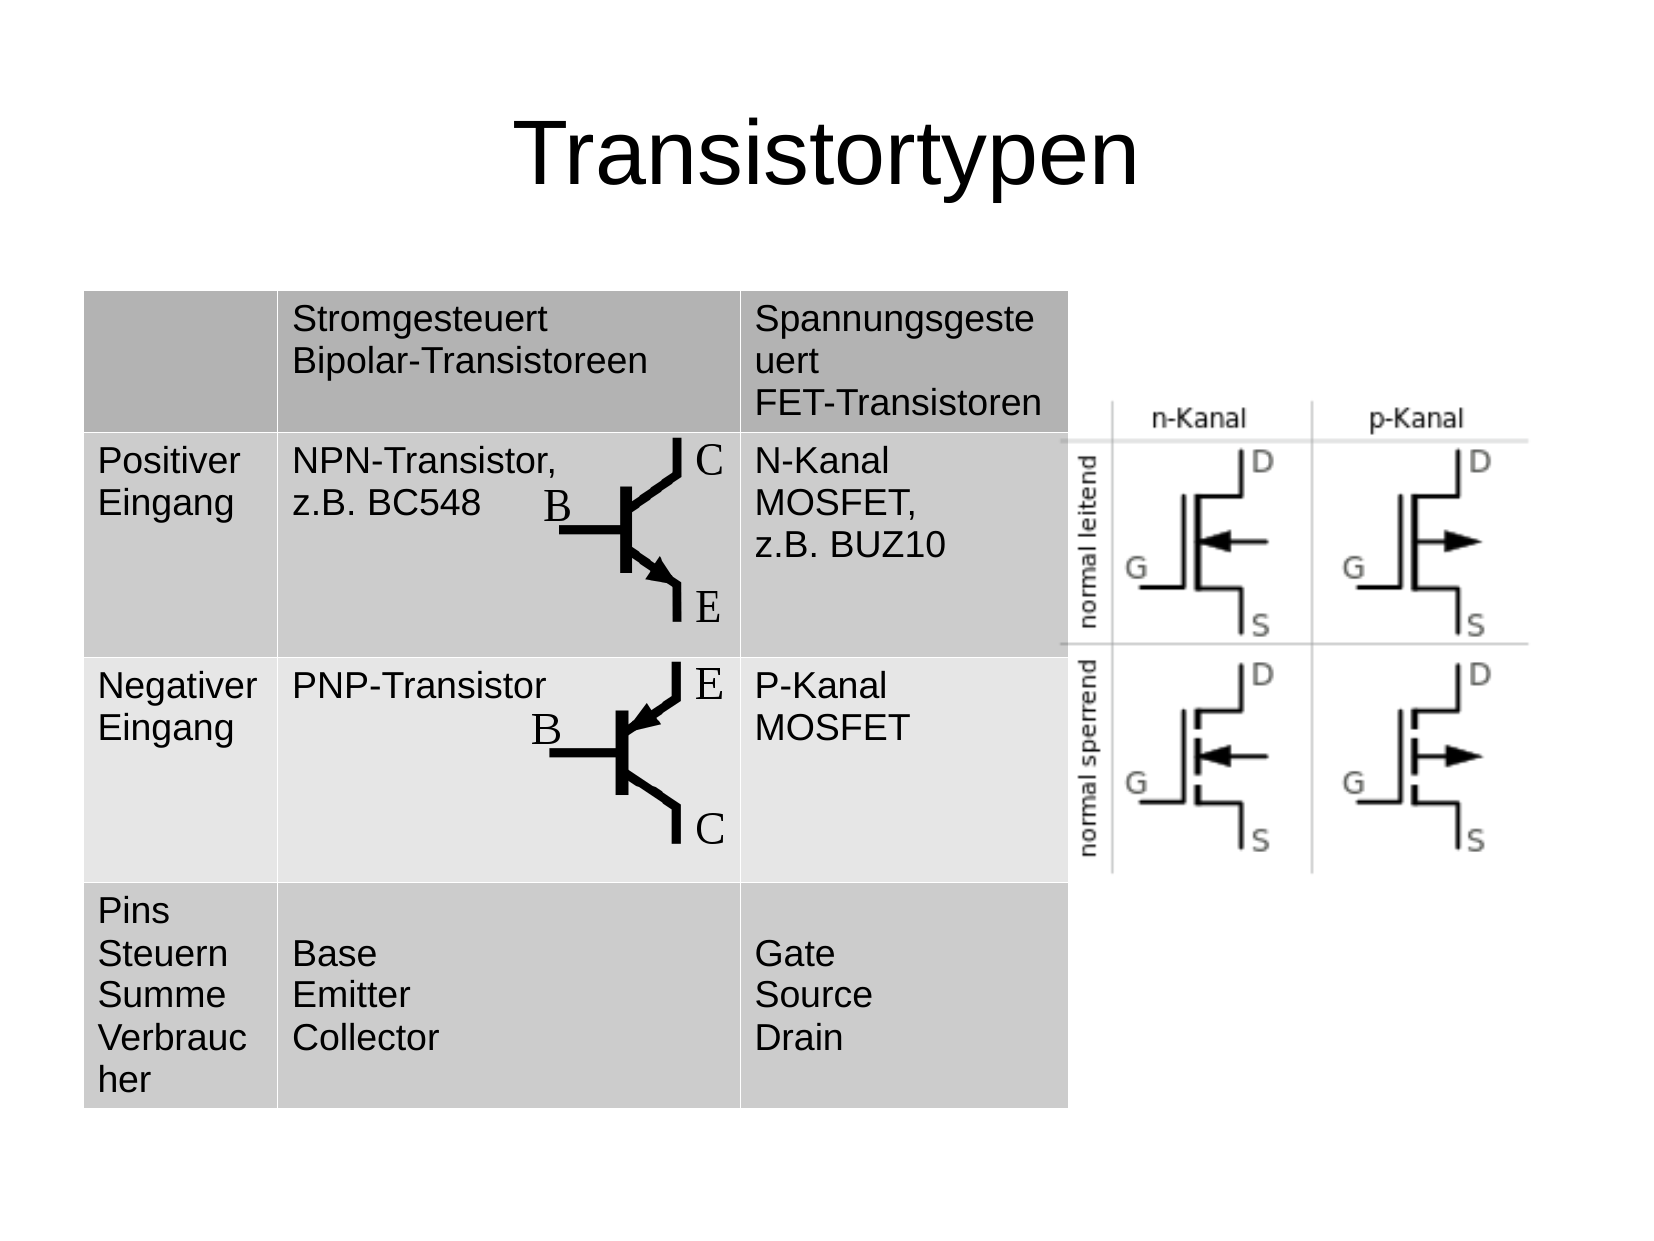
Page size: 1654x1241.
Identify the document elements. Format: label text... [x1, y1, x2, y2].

table_cell N-Kanal MOSFET, z.B. BUZ10 [741, 433, 1052, 657]
table_cell Positiver Eingang [84, 433, 277, 657]
table_cell Gate Source Drain [741, 883, 1068, 1108]
table_cell P-Kanal MOSFET [741, 658, 1052, 882]
title Transistortypen [82, 49, 1571, 257]
picture [531, 655, 728, 852]
table_cell Negativer Eingang [84, 658, 277, 882]
table_cell NPN-Transistor, z.B. BC548 [278, 433, 740, 657]
table_header [84, 291, 277, 432]
picture [1052, 395, 1540, 883]
table_cell PNP-Transistor [278, 658, 740, 882]
picture [543, 431, 726, 632]
table_cell Pins Steuern Summe Verbraucher [84, 883, 277, 1108]
table_header Stromgesteuert Bipolar-Transistoreen [278, 291, 740, 432]
table_cell Base Emitter Collector [278, 883, 740, 1108]
table_header Spannungsgesteuert FET-Transistoren [741, 291, 1068, 432]
